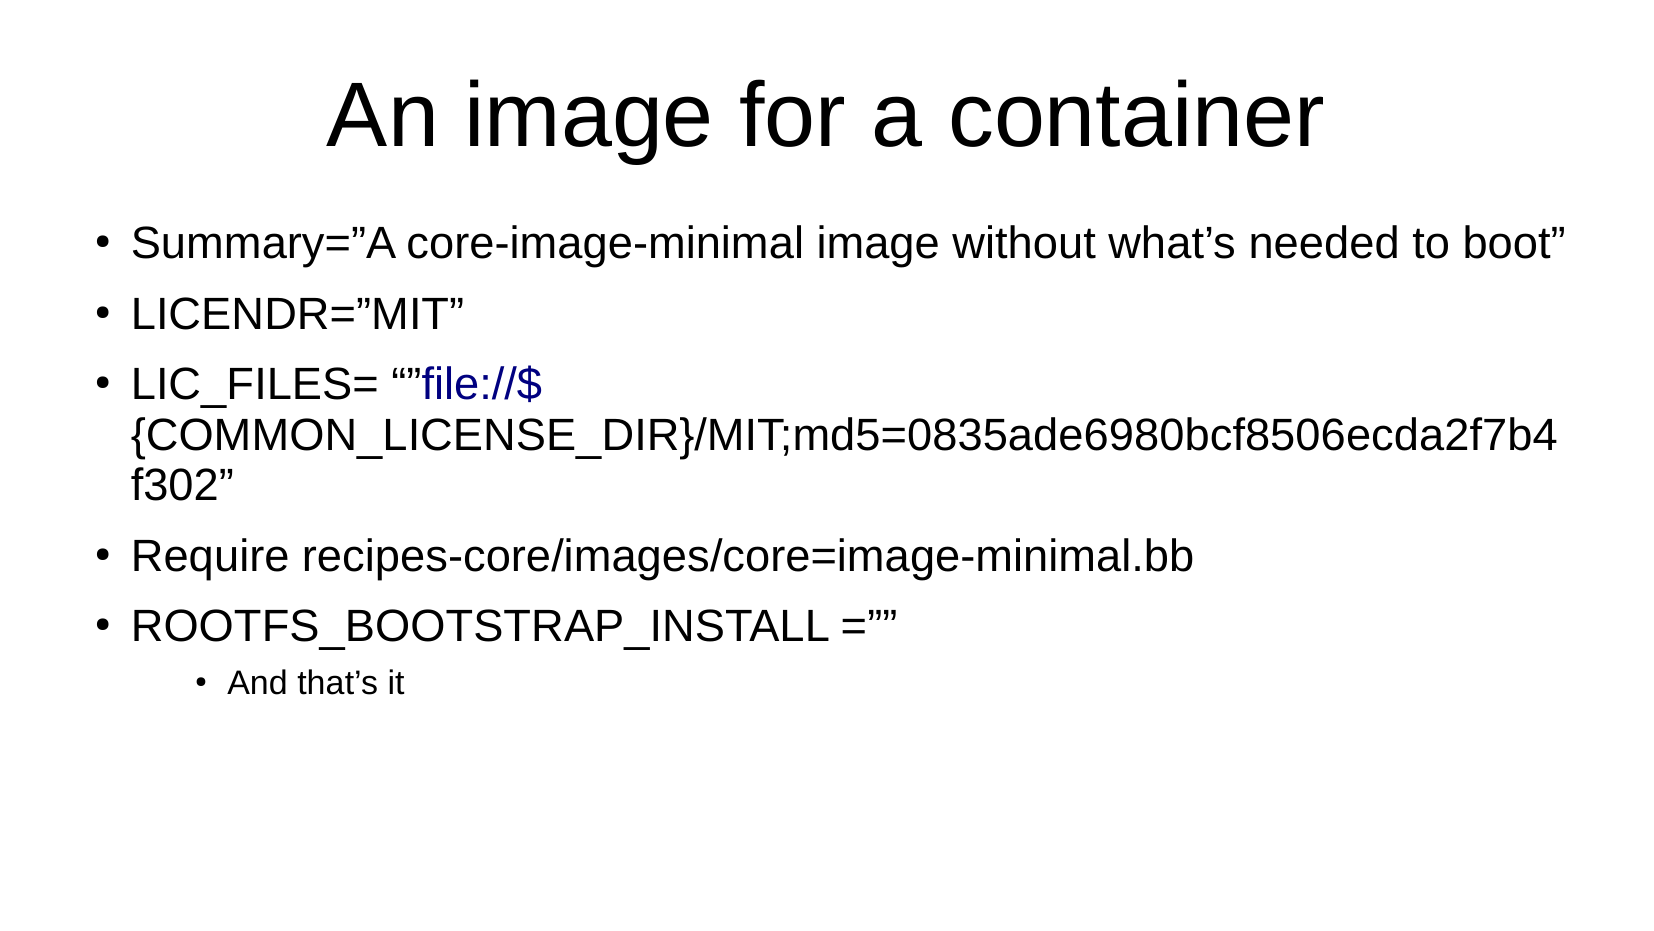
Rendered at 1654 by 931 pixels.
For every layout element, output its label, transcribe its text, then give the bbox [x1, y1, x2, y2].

title An image for a container [82, 37, 1571, 193]
list Summary=”A core-image-minimal image without what’s needed to boot” LICENDR=”MIT” LIC_FILES= “”file://${COMMON_LICENSE_DIR}/MIT;md5=0835ade6980bcf8506ecda2f7b4f302” Require recipes-core/images/core=image-minimal.bb ROOTFS_BOOTSTRAP_INSTALL =”” And that’s it [82, 217, 1571, 758]
